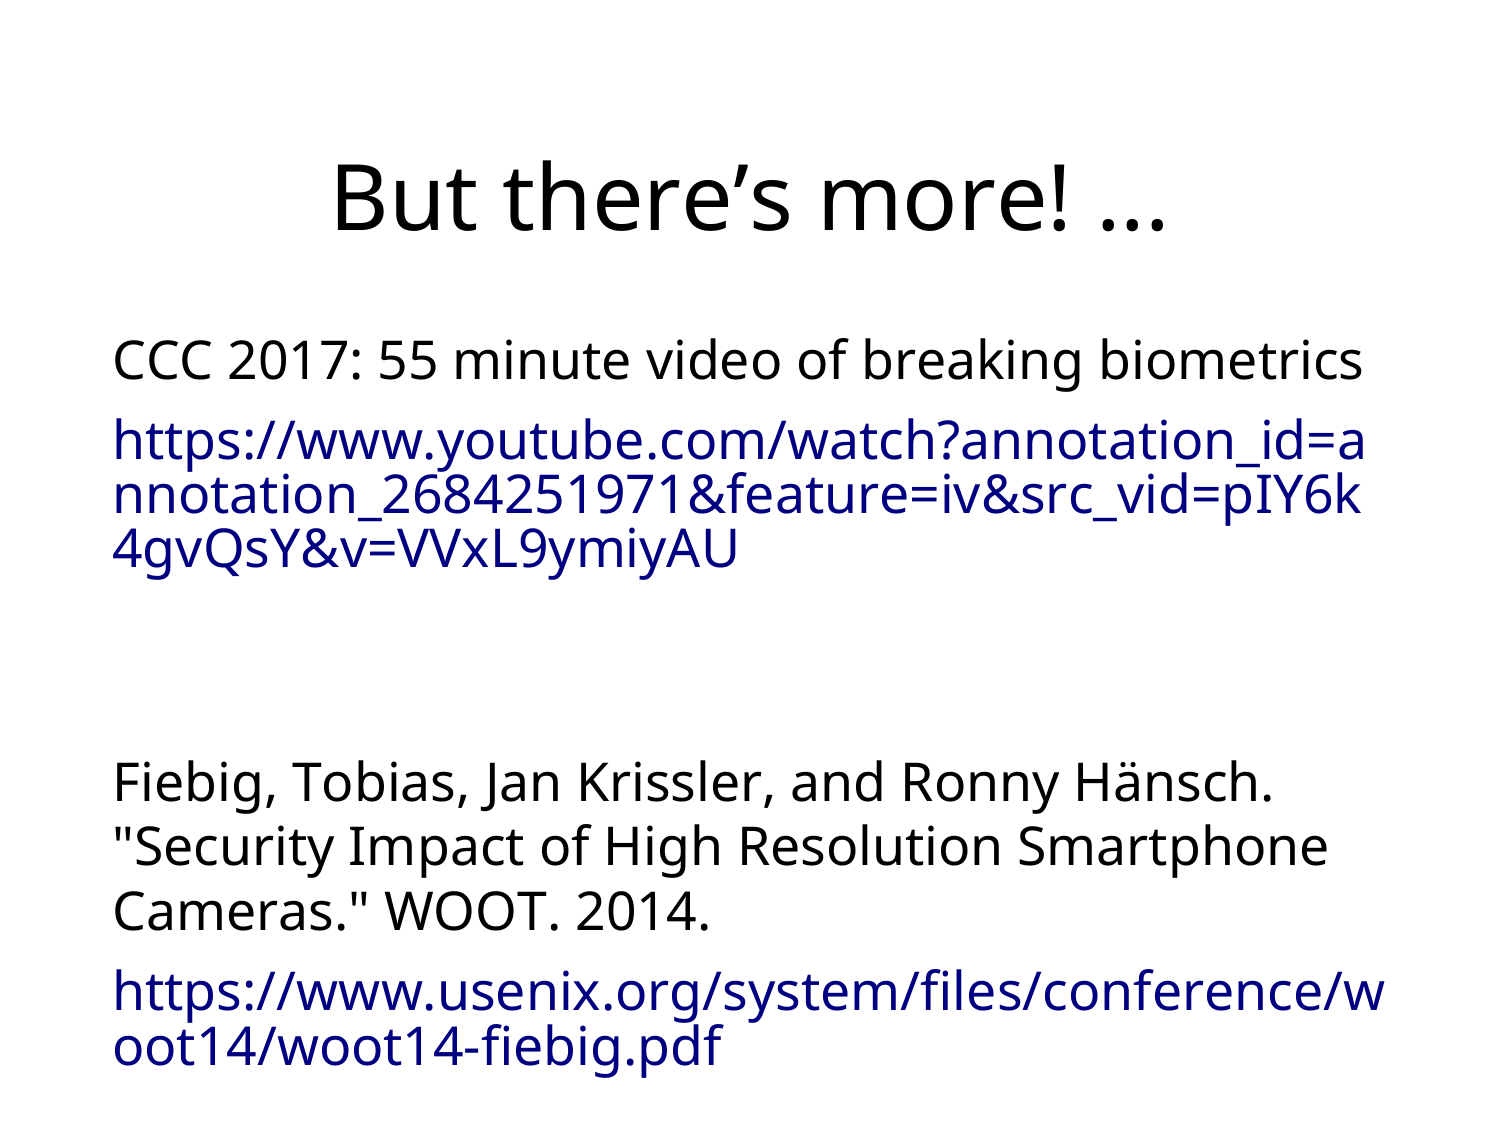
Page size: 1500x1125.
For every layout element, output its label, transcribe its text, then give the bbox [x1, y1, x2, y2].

list CCC 2017: 55 minute video of breaking biometrics https://www.youtube.com/watch?annotation_id=annotation_2684251971&feature=iv&src_vid=pIY6k4gvQsY&v=VVxL9ymiyAU Fiebig, Tobias, Jan Krissler, and Ronny Hänsch. "Security Impact of High Resolution Smartphone Cameras." WOOT. 2014. https://www.usenix.org/system/files/conference/woot14/woot14-fiebig.pdf [112, 324, 1388, 1000]
title But there’s more! ... [112, 99, 1388, 288]
